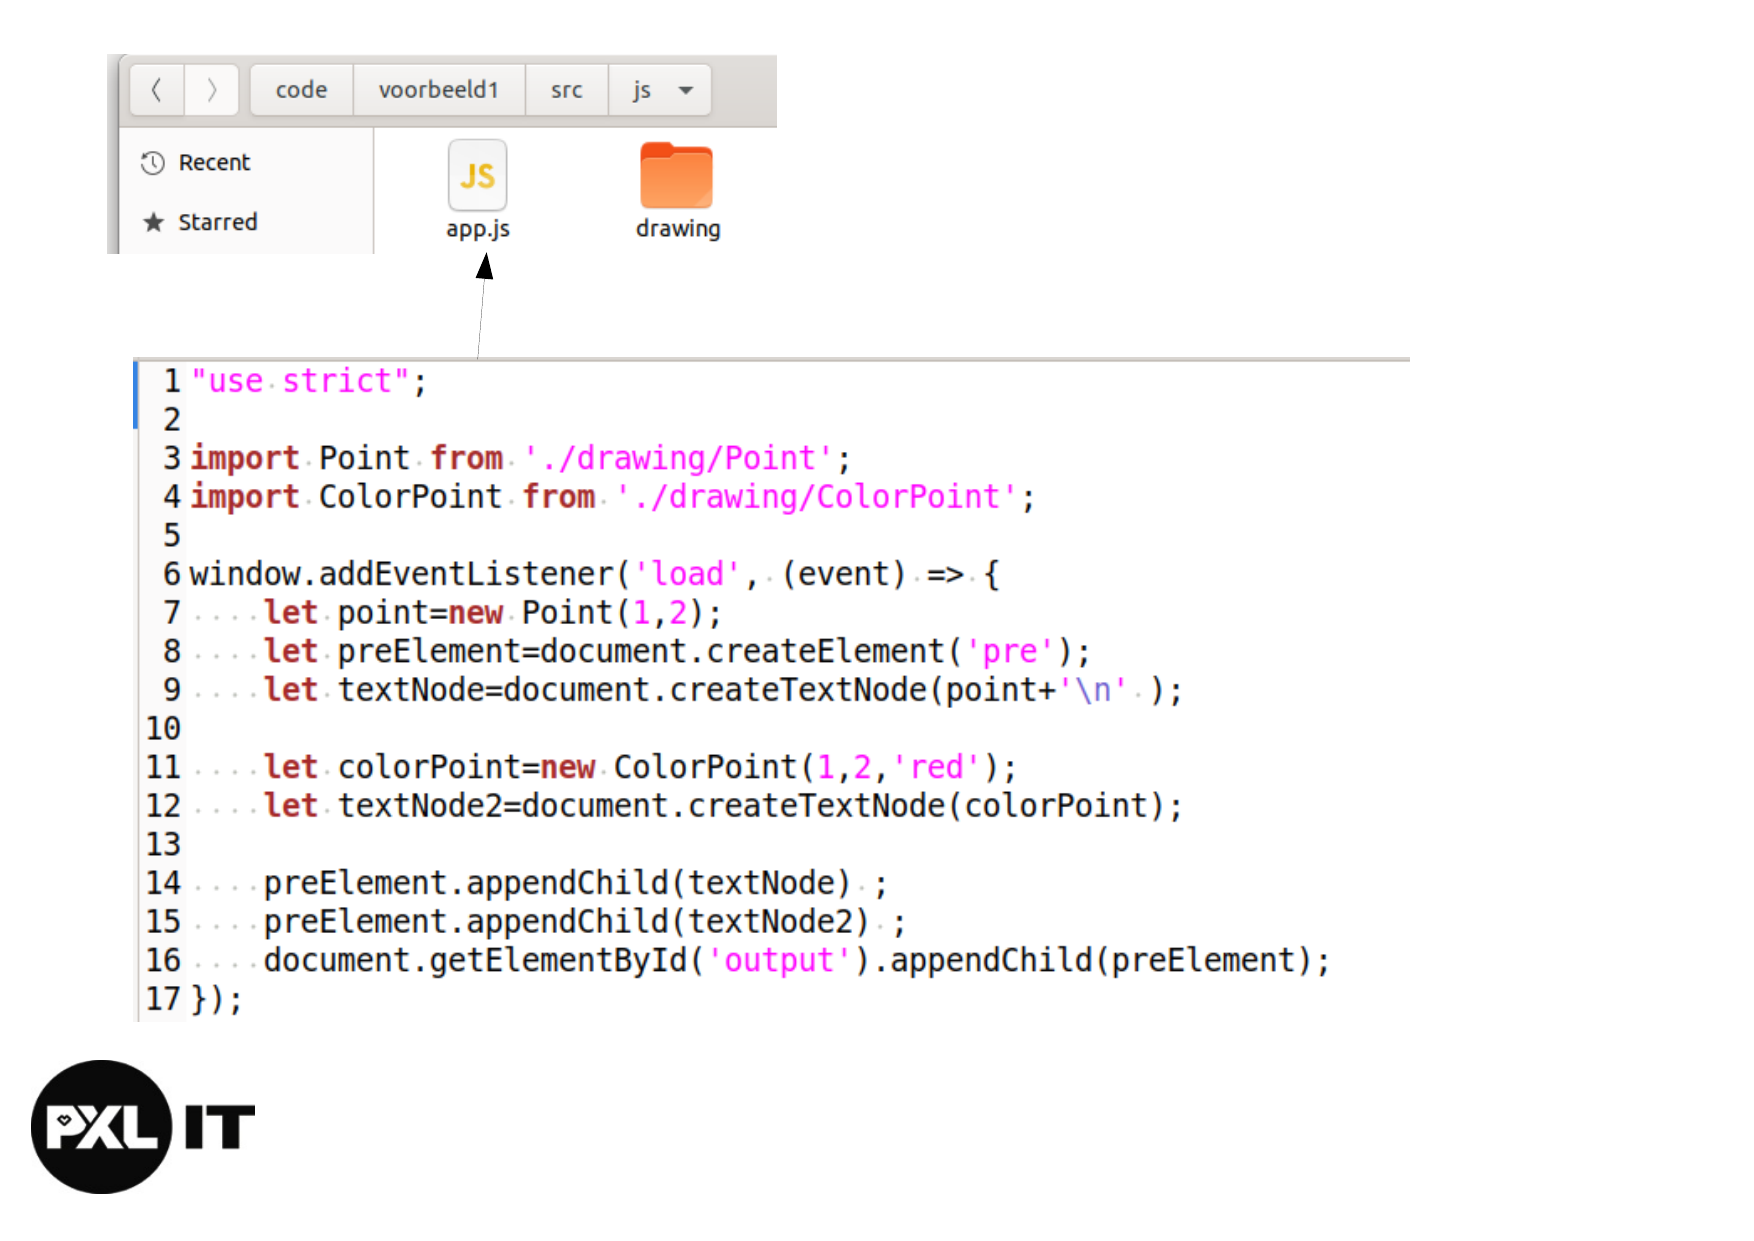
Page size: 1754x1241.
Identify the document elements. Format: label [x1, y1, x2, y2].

picture [107, 54, 777, 254]
picture [133, 357, 1410, 1022]
picture [31, 1060, 255, 1194]
